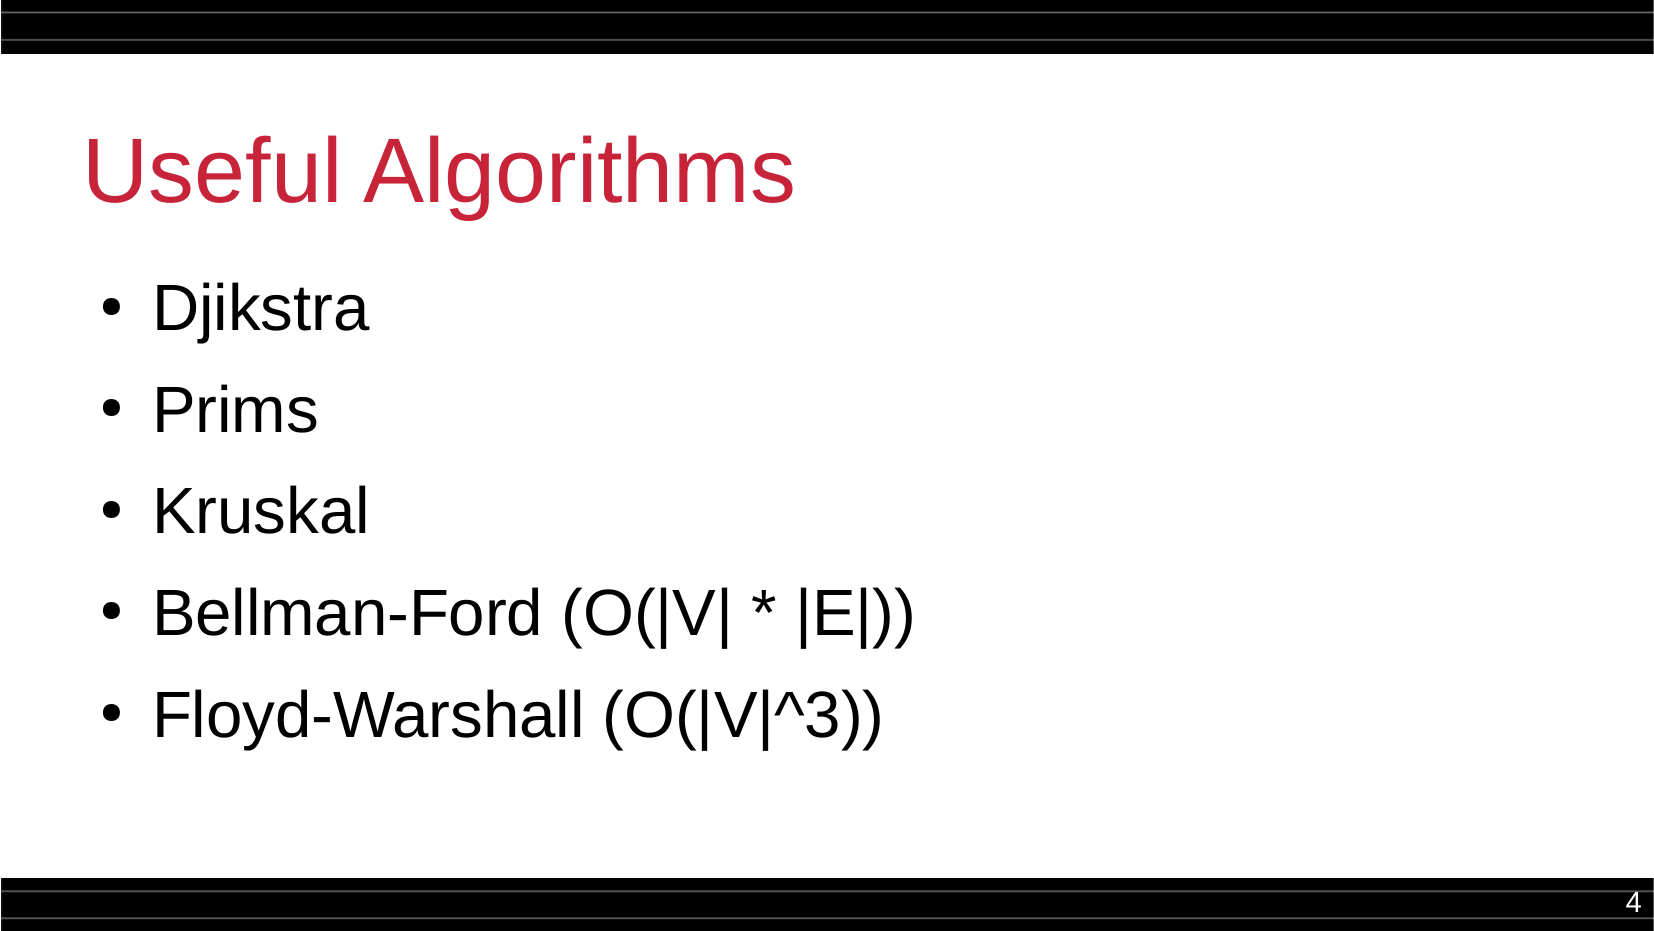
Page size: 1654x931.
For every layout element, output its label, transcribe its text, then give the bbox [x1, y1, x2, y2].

title Useful Algorithms [82, 92, 1571, 249]
picture [1, 0, 1654, 54]
picture [1, 878, 1654, 931]
list Djikstra Prims Kruskal Bellman-Ford (O(|V| * |E|)) Floyd-Warshall (O(|V|^3)) [82, 271, 1571, 758]
